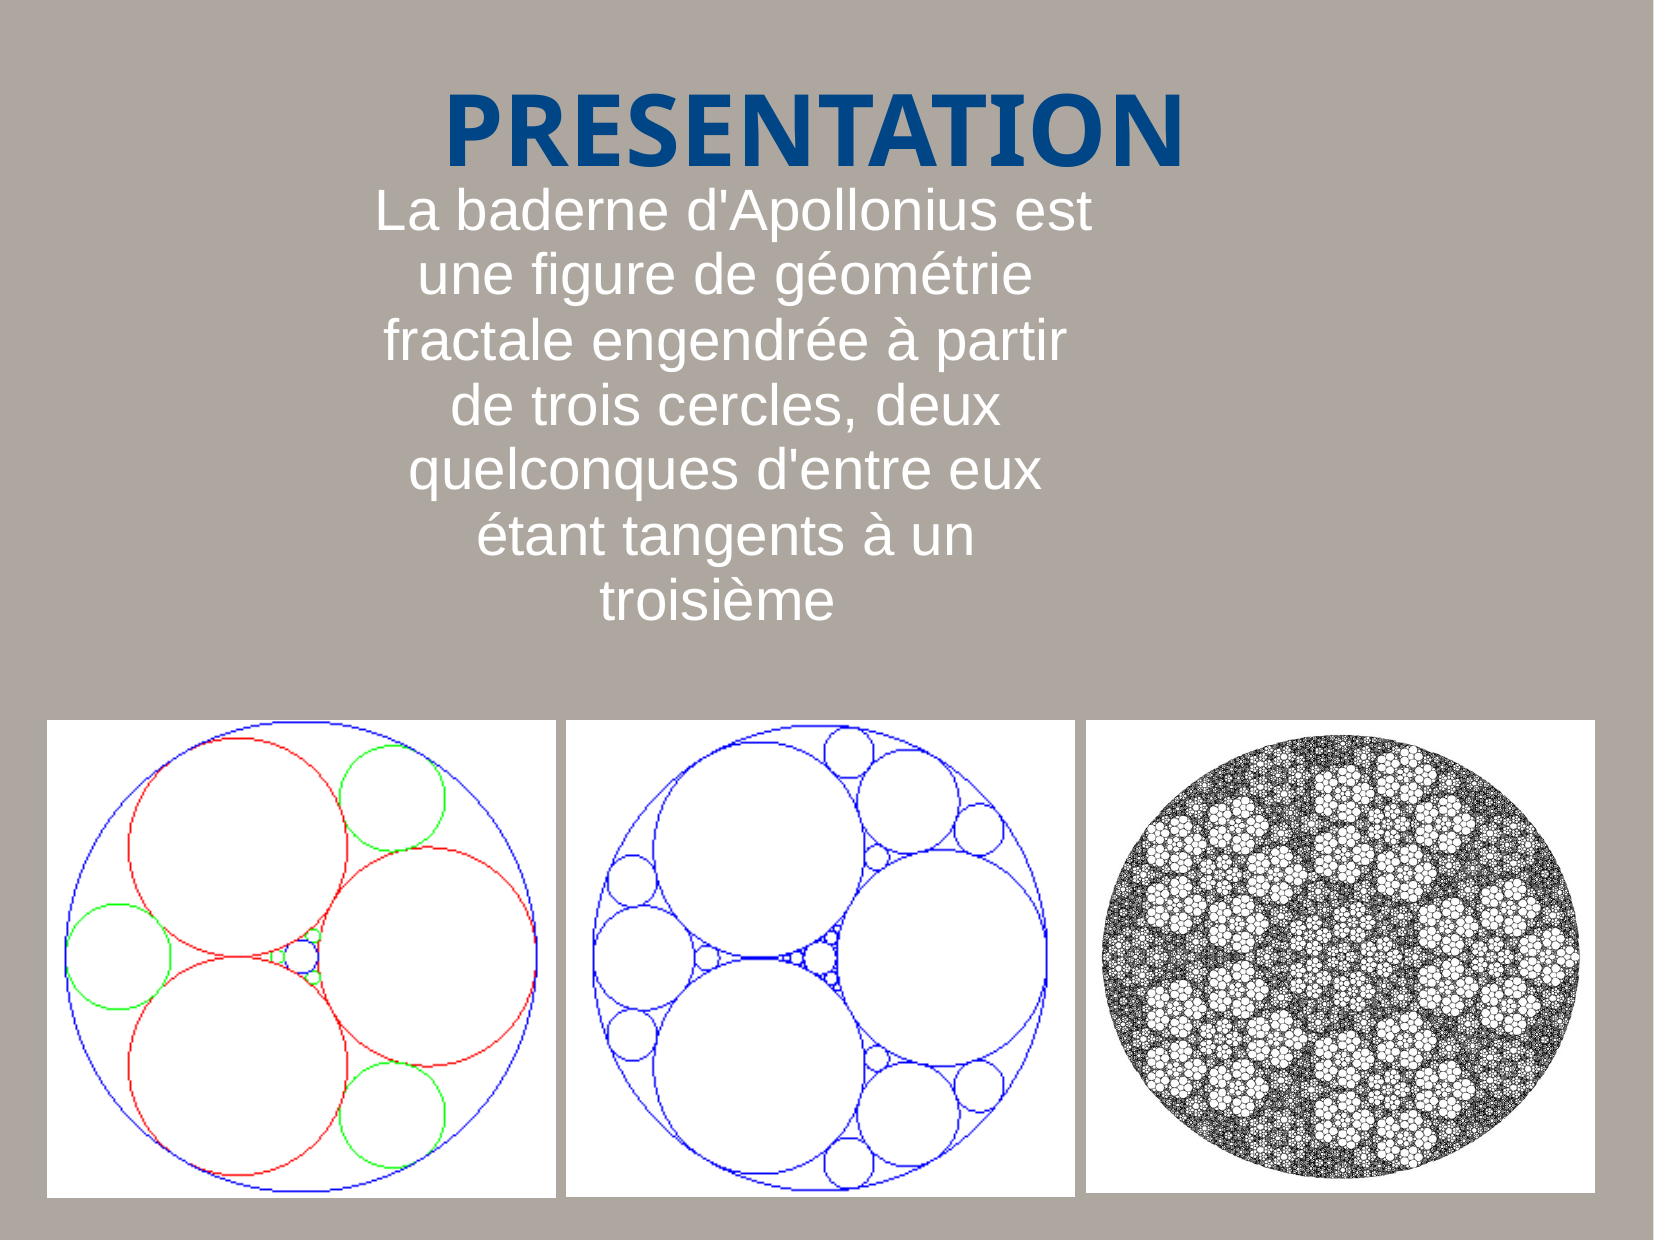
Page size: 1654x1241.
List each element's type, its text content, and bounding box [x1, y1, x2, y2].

picture [47, 720, 556, 1198]
list La baderne d'Apollonius est une figure de géométrie fractale engendrée à partir de trois cercles, deux quelconques d'entre eux étant tangents à un troisième [354, 177, 1099, 721]
picture [1086, 720, 1595, 1193]
picture [566, 720, 1075, 1197]
title PRESENTATION [70, 23, 1560, 231]
